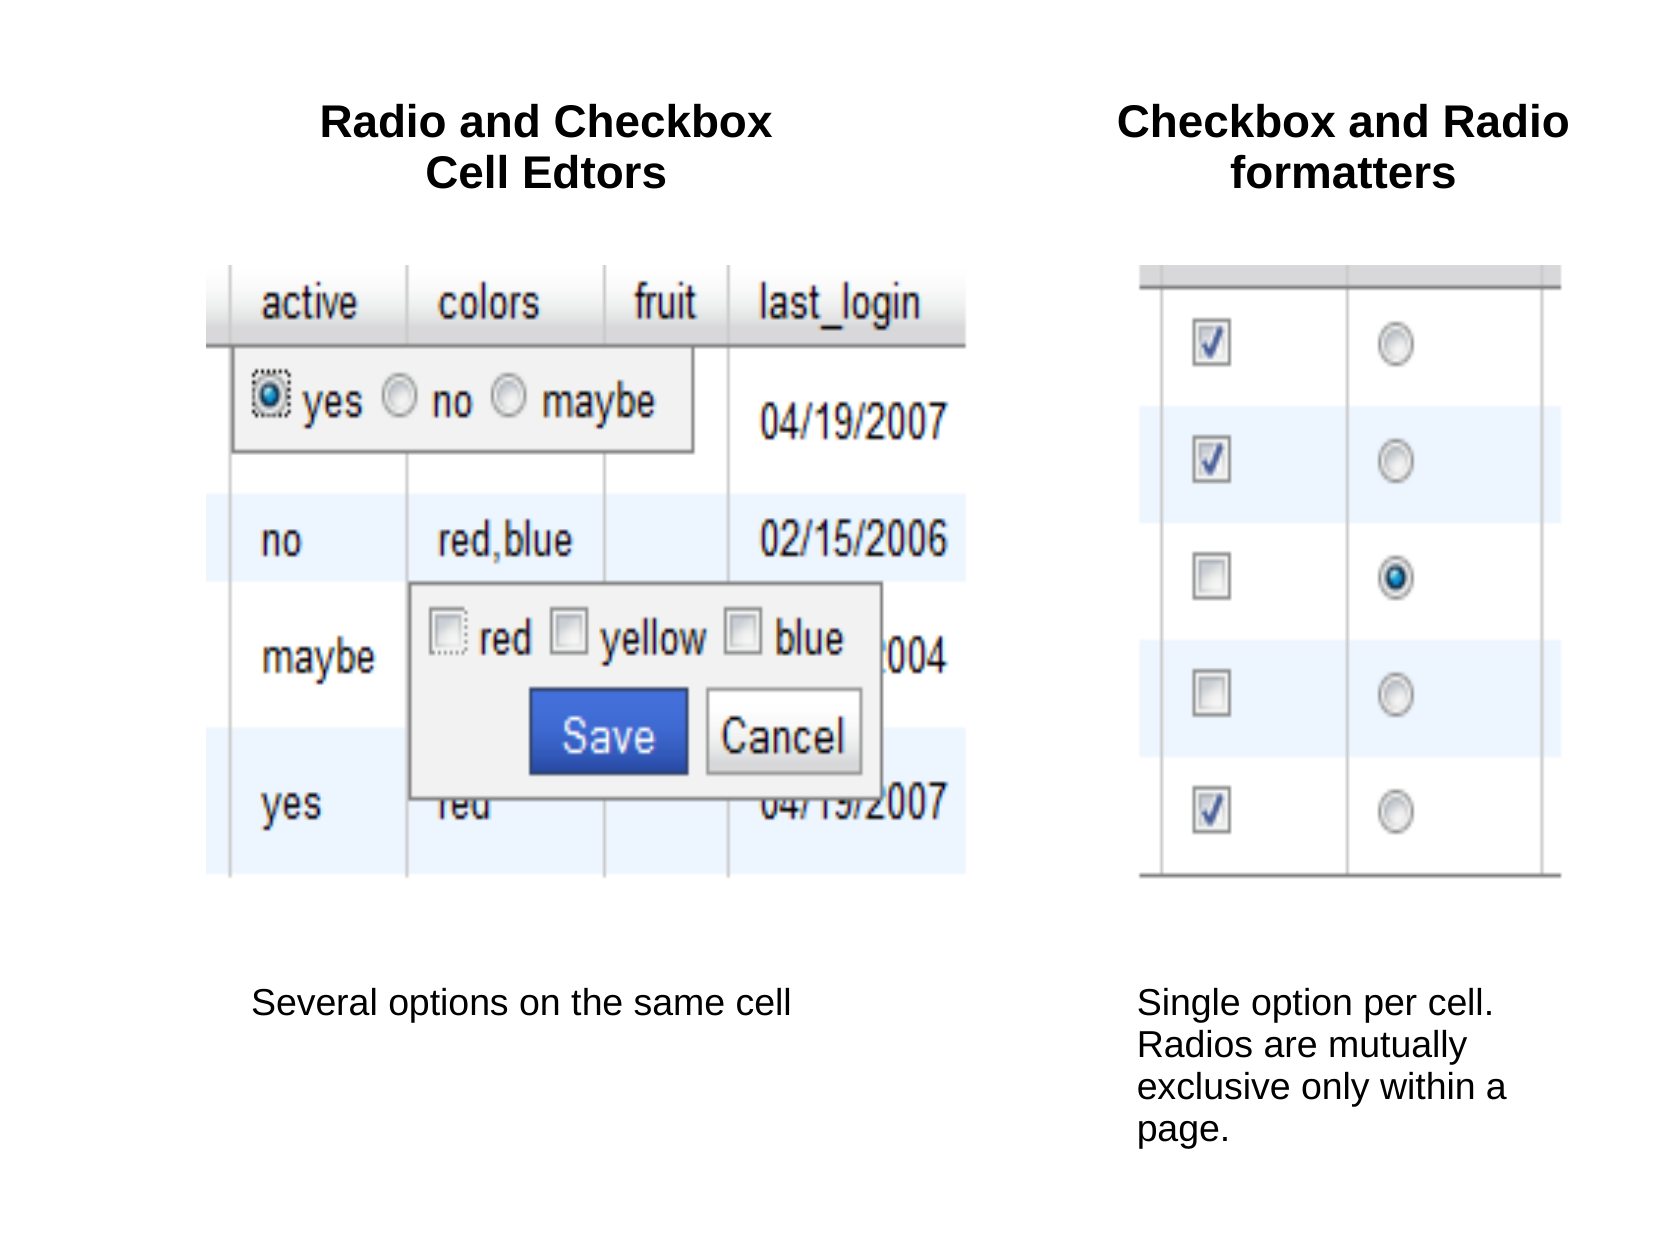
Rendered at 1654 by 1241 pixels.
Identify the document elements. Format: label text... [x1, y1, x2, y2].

picture [206, 265, 1565, 886]
text_box Single option per cell. Radios are mutually exclusive only within a page. [1122, 974, 1595, 1158]
text_box Radio and Checkbox Cell Edtors [206, 88, 886, 208]
text_box Several options on the same cell [236, 974, 886, 1032]
text_box Checkbox and Radio formatters [1062, 88, 1625, 208]
